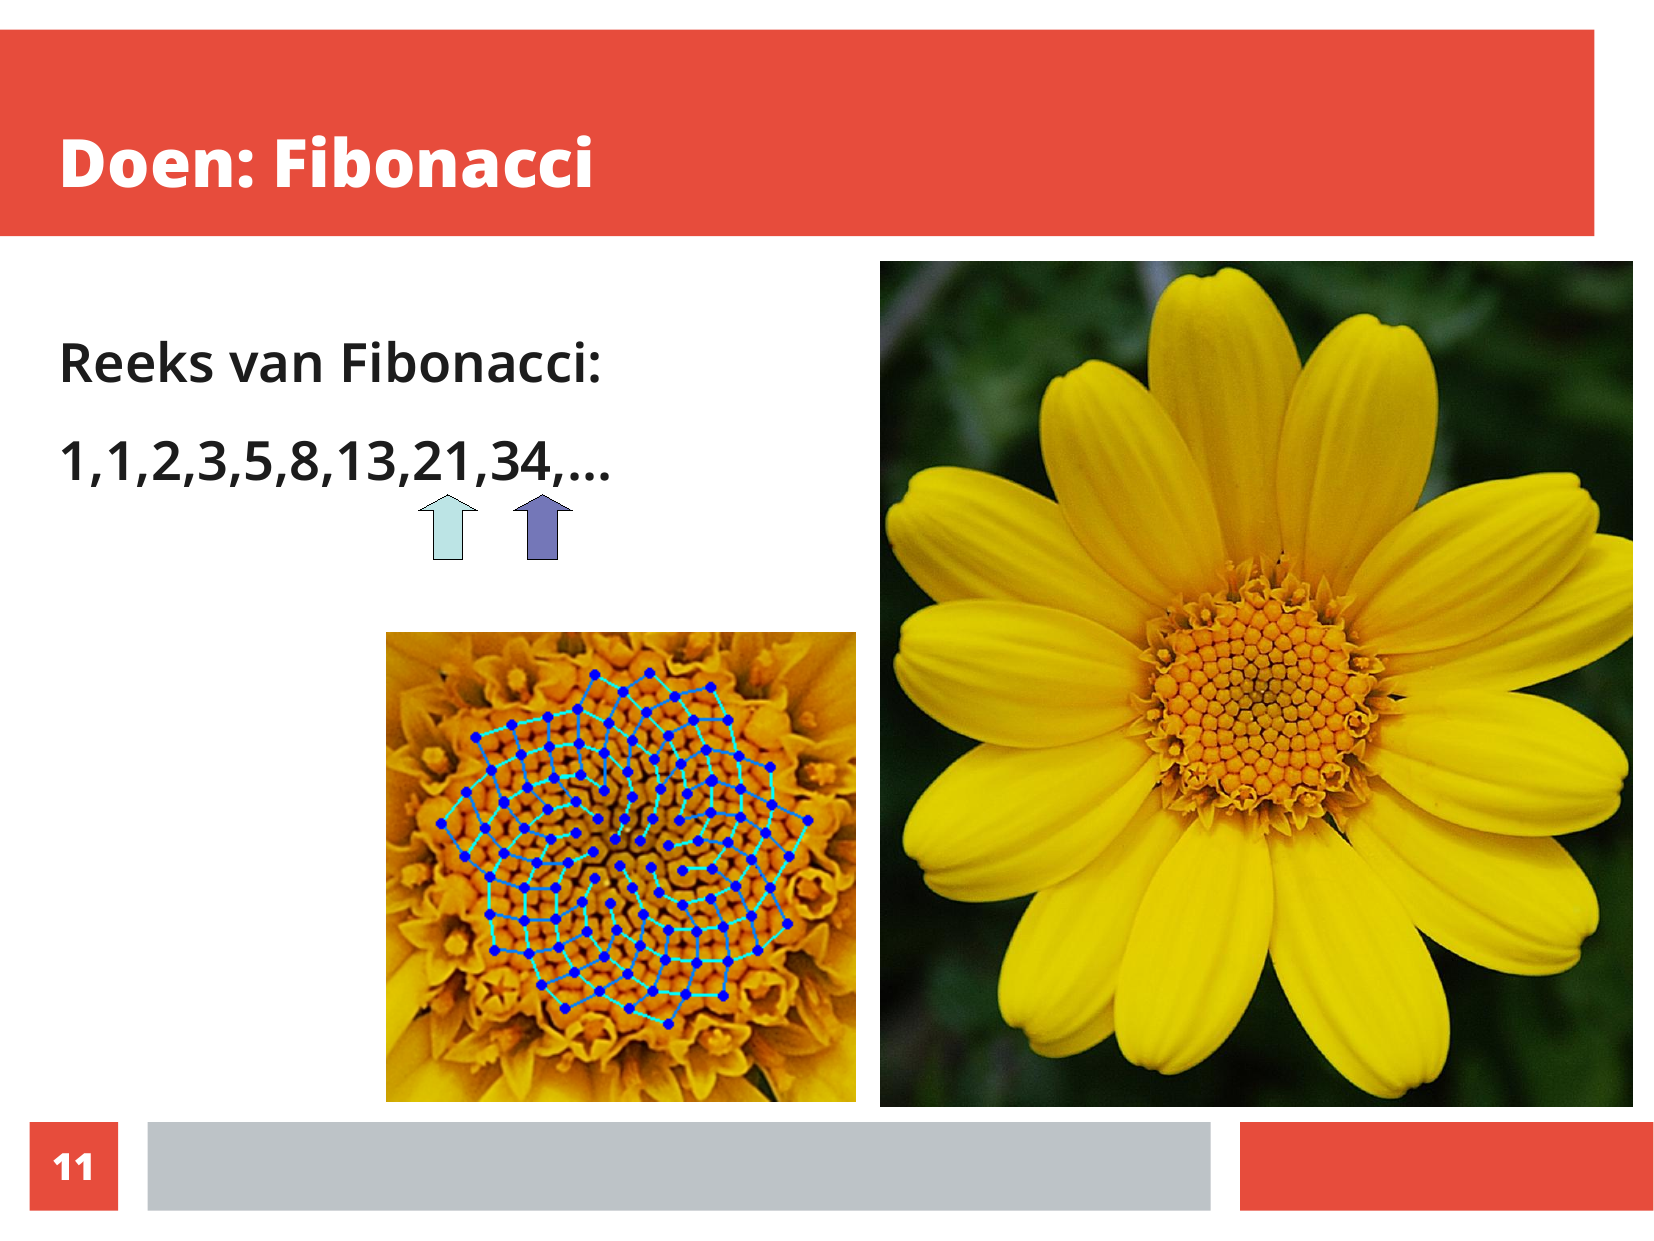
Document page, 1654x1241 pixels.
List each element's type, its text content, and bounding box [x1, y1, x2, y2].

picture [386, 632, 856, 1102]
title Doen: Fibonacci [59, 59, 1595, 207]
text_box [418, 494, 478, 560]
picture [880, 261, 1633, 1107]
text_box [513, 494, 573, 560]
list Reeks van Fibonacci: 1,1,2,3,5,8,13,21,34,... [59, 324, 880, 1093]
